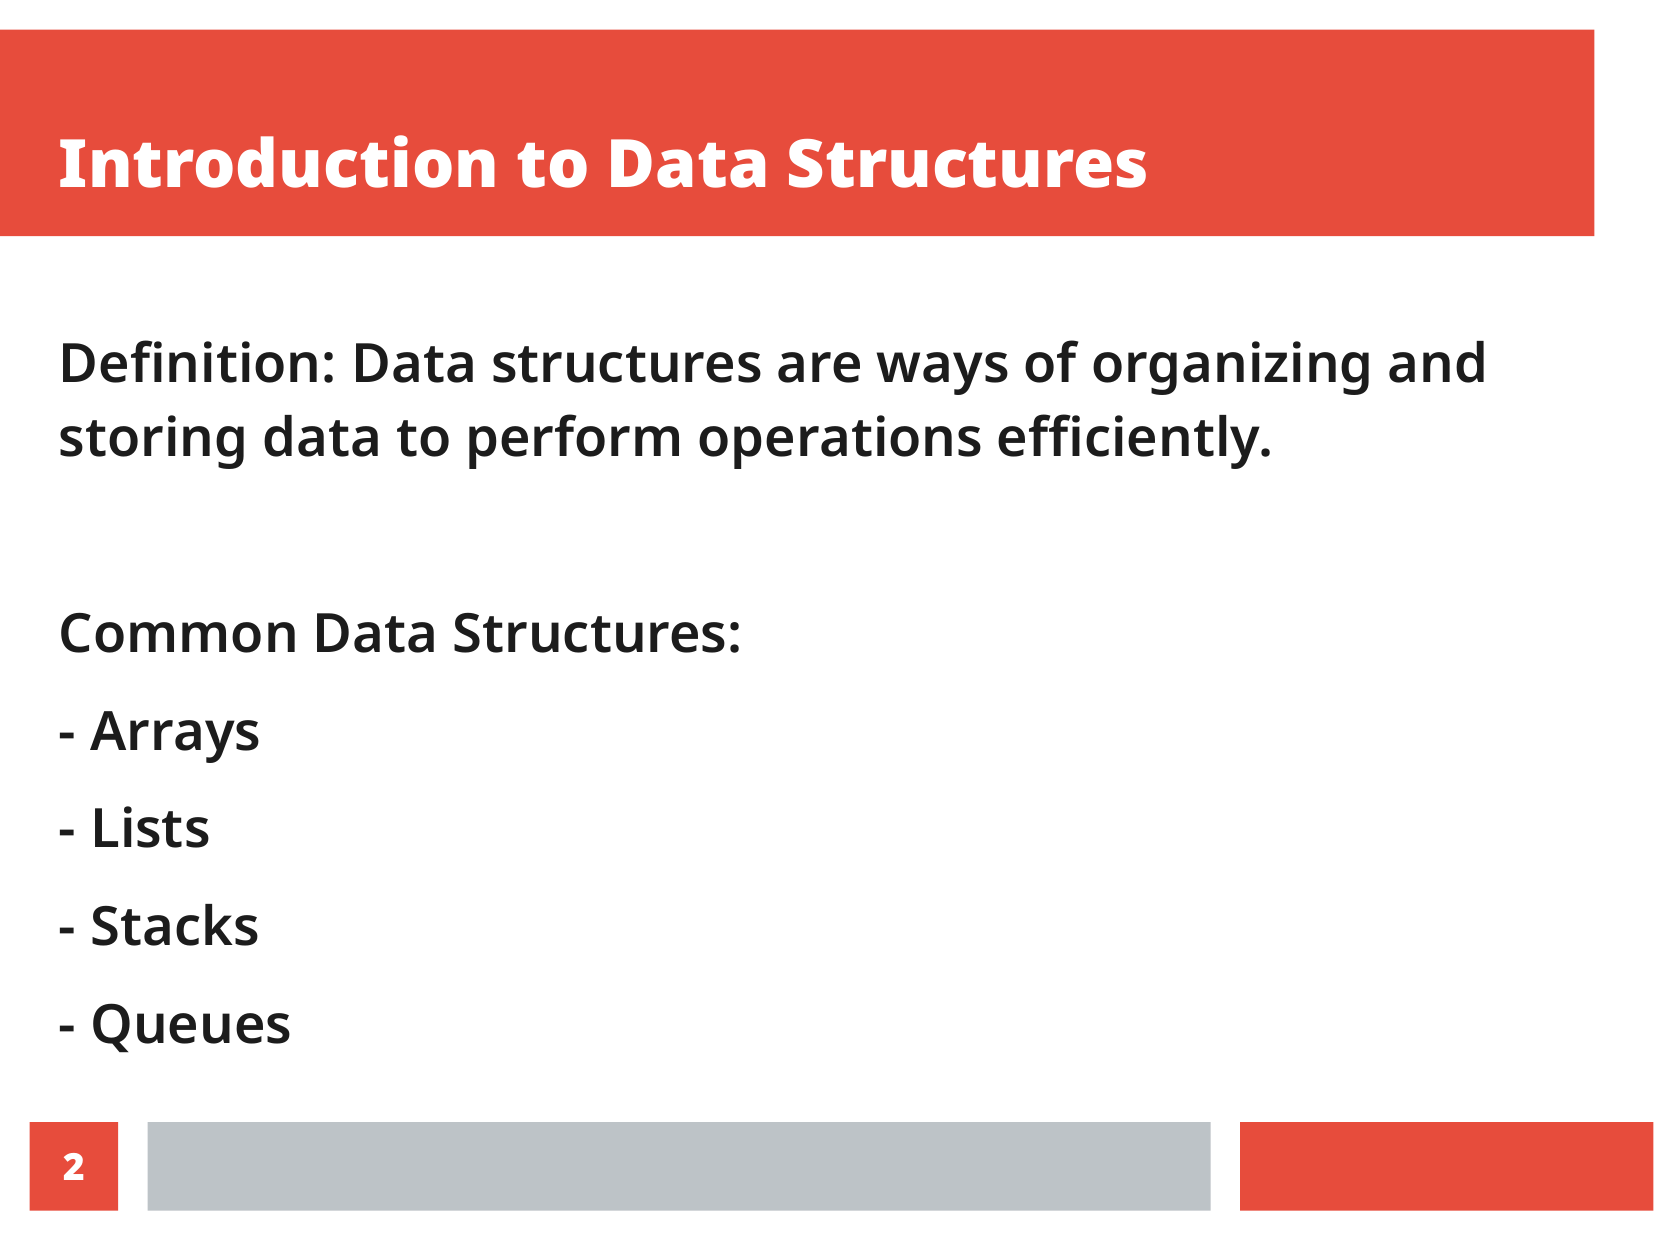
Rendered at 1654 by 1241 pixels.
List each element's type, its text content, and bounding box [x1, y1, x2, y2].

title Introduction to Data Structures [59, 59, 1595, 207]
list Definition: Data structures are ways of organizing and storing data to perform operations efficiently. Common Data Structures: - Arrays - Lists - Stacks - Queues [59, 324, 1565, 1093]
